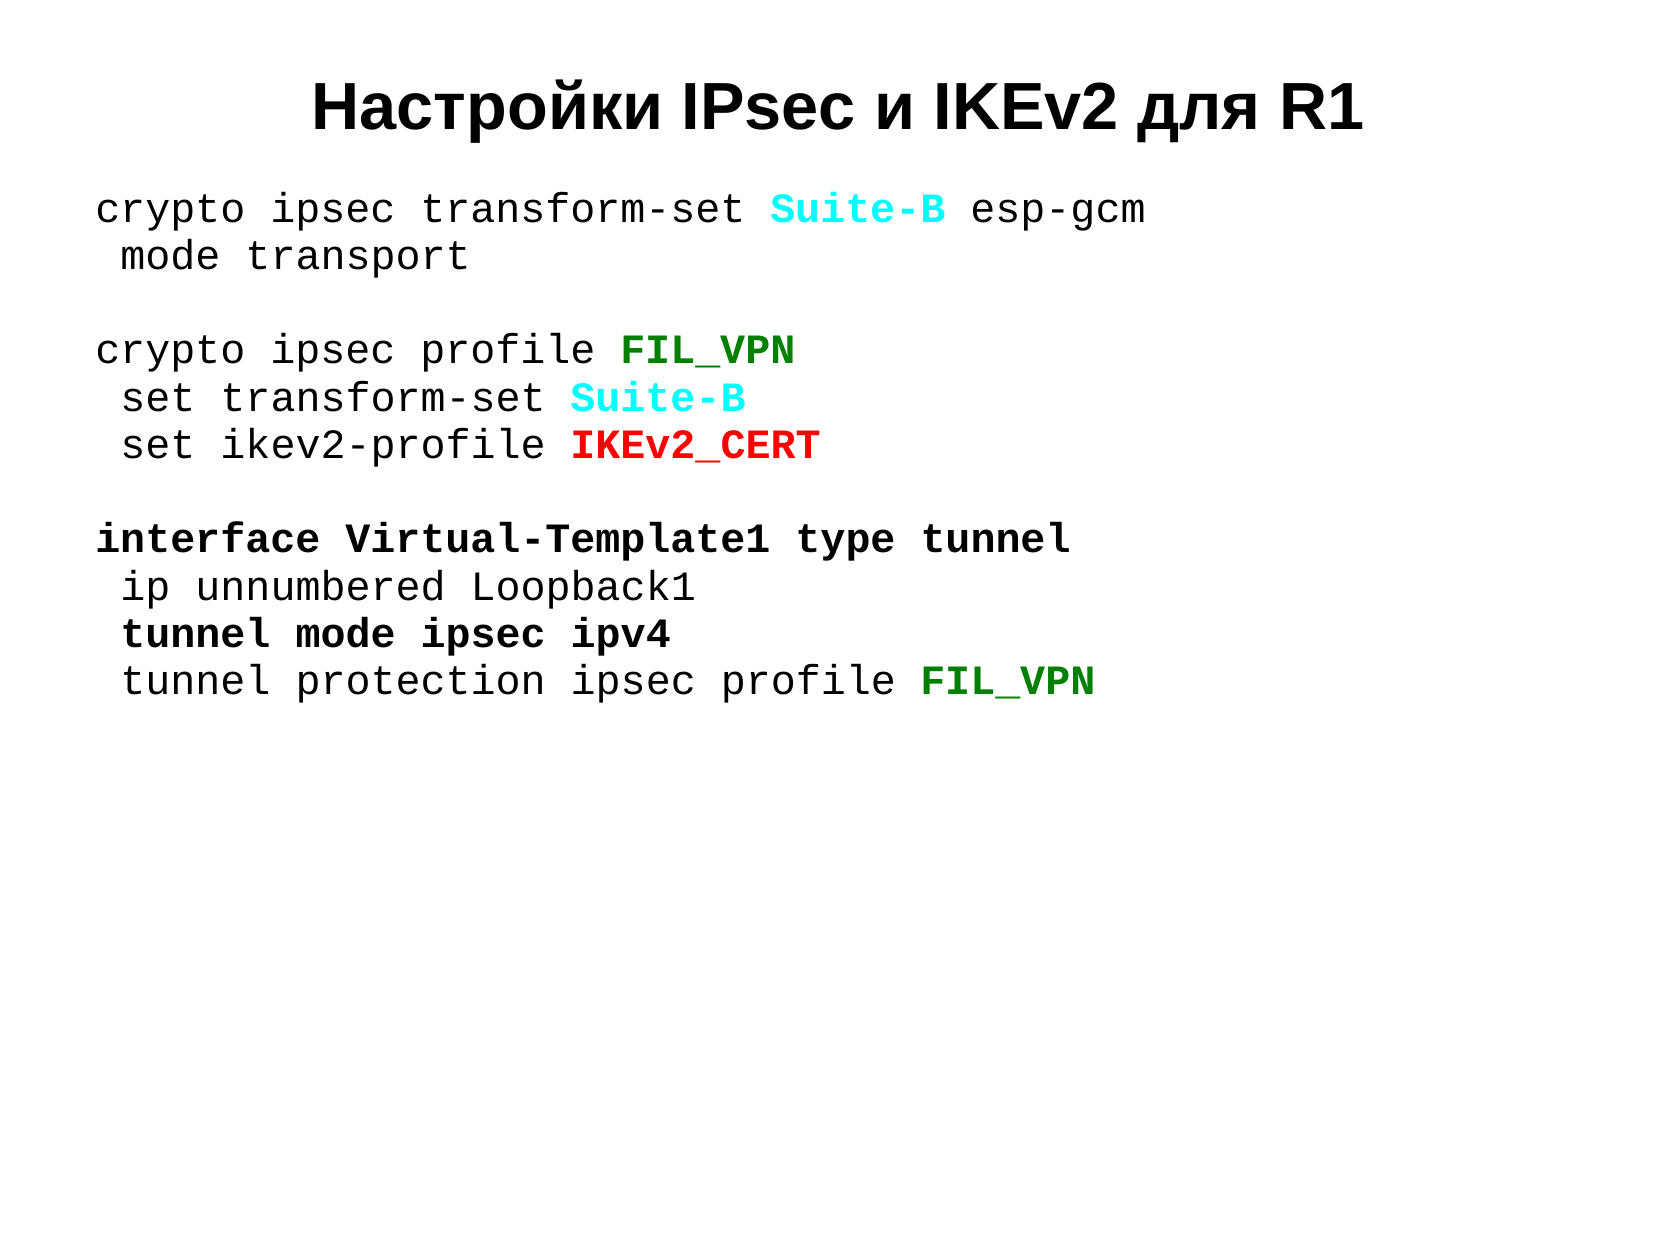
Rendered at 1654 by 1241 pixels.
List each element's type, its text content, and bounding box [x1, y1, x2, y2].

list crypto ipsec transform-set Suite-B esp-gcm mode transport crypto ipsec profile FIL_VPN set transform-set Suite-B set ikev2-profile IKEv2_CERT interface Virtual-Template1 type tunnel ip unnumbered Loopback1 tunnel mode ipsec ipv4 tunnel protection ipsec profile FIL_VPN [95, 187, 1538, 1208]
text_box Настройки IPsec и IKEv2 для R1 [64, 37, 1613, 151]
